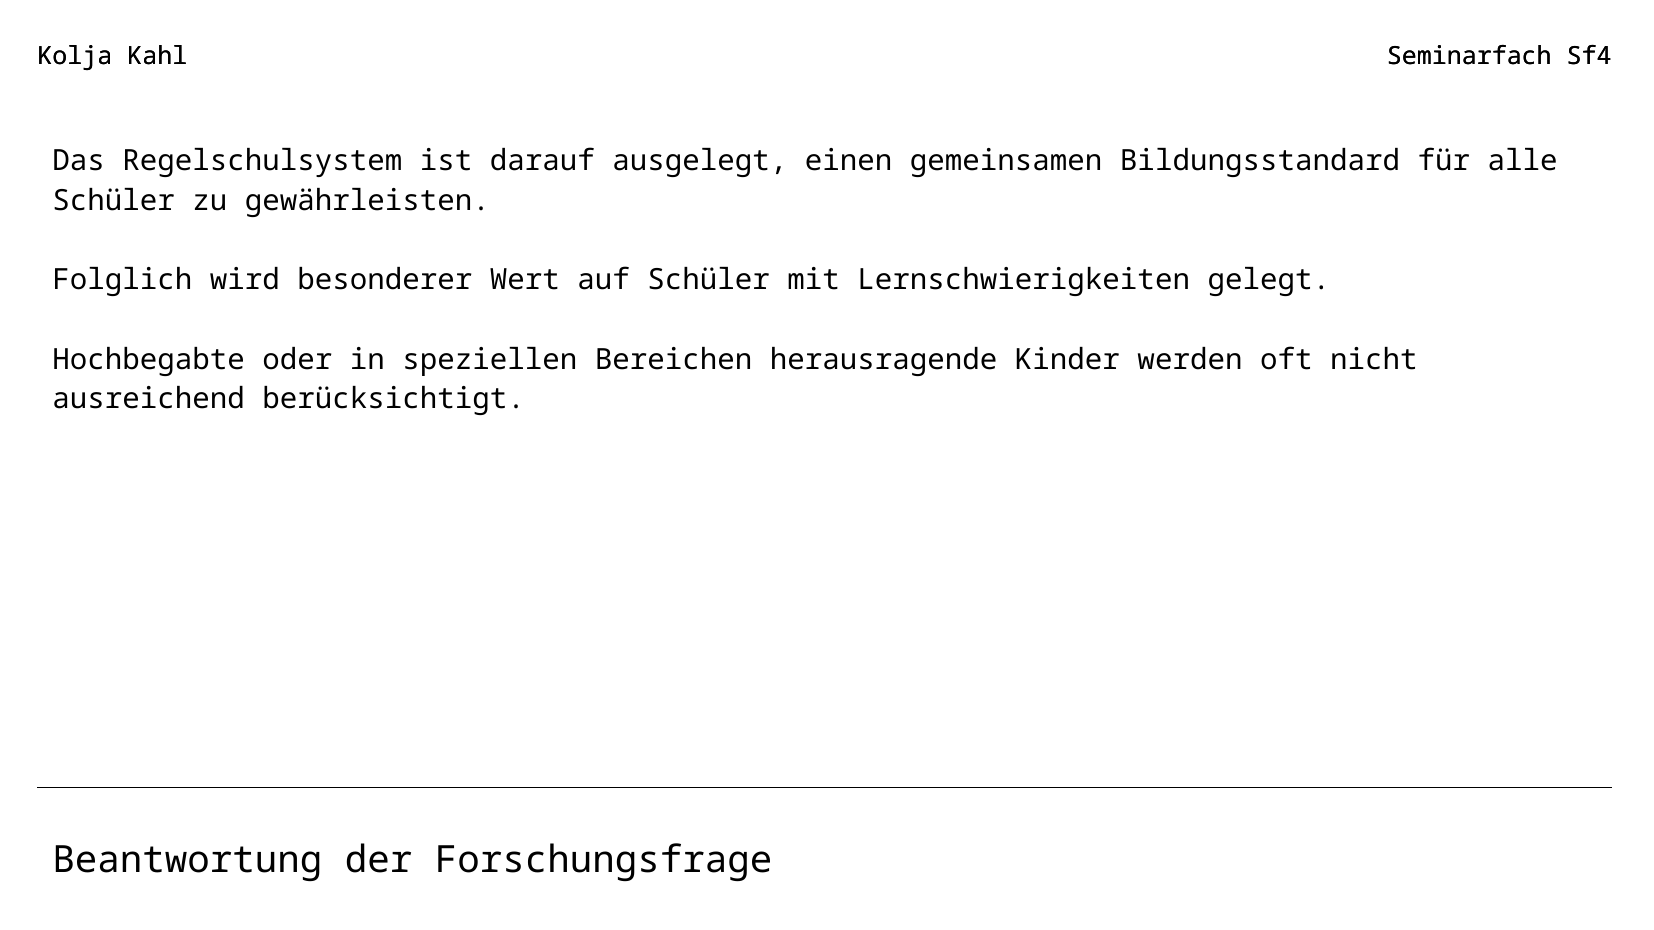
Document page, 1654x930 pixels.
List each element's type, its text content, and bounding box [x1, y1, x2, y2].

title Kolja Kahl [37, 37, 225, 76]
title Seminarfach Sf4 [1312, 37, 1612, 76]
text_box Das Regelschulsystem ist darauf ausgelegt, einen gemeinsamen Bildungsstandard für alle Schüler zu gewährleisten. Folglich wird besonderer Wert auf Schüler mit Lernschwierigkeiten gelegt. Hochbegabte oder in speziellen Bereichen herausragende Kinder werden oft nicht ausreichend berücksichtigt. [37, 131, 1613, 713]
text_box Beantwortung der Forschungsfrage [37, 825, 901, 930]
